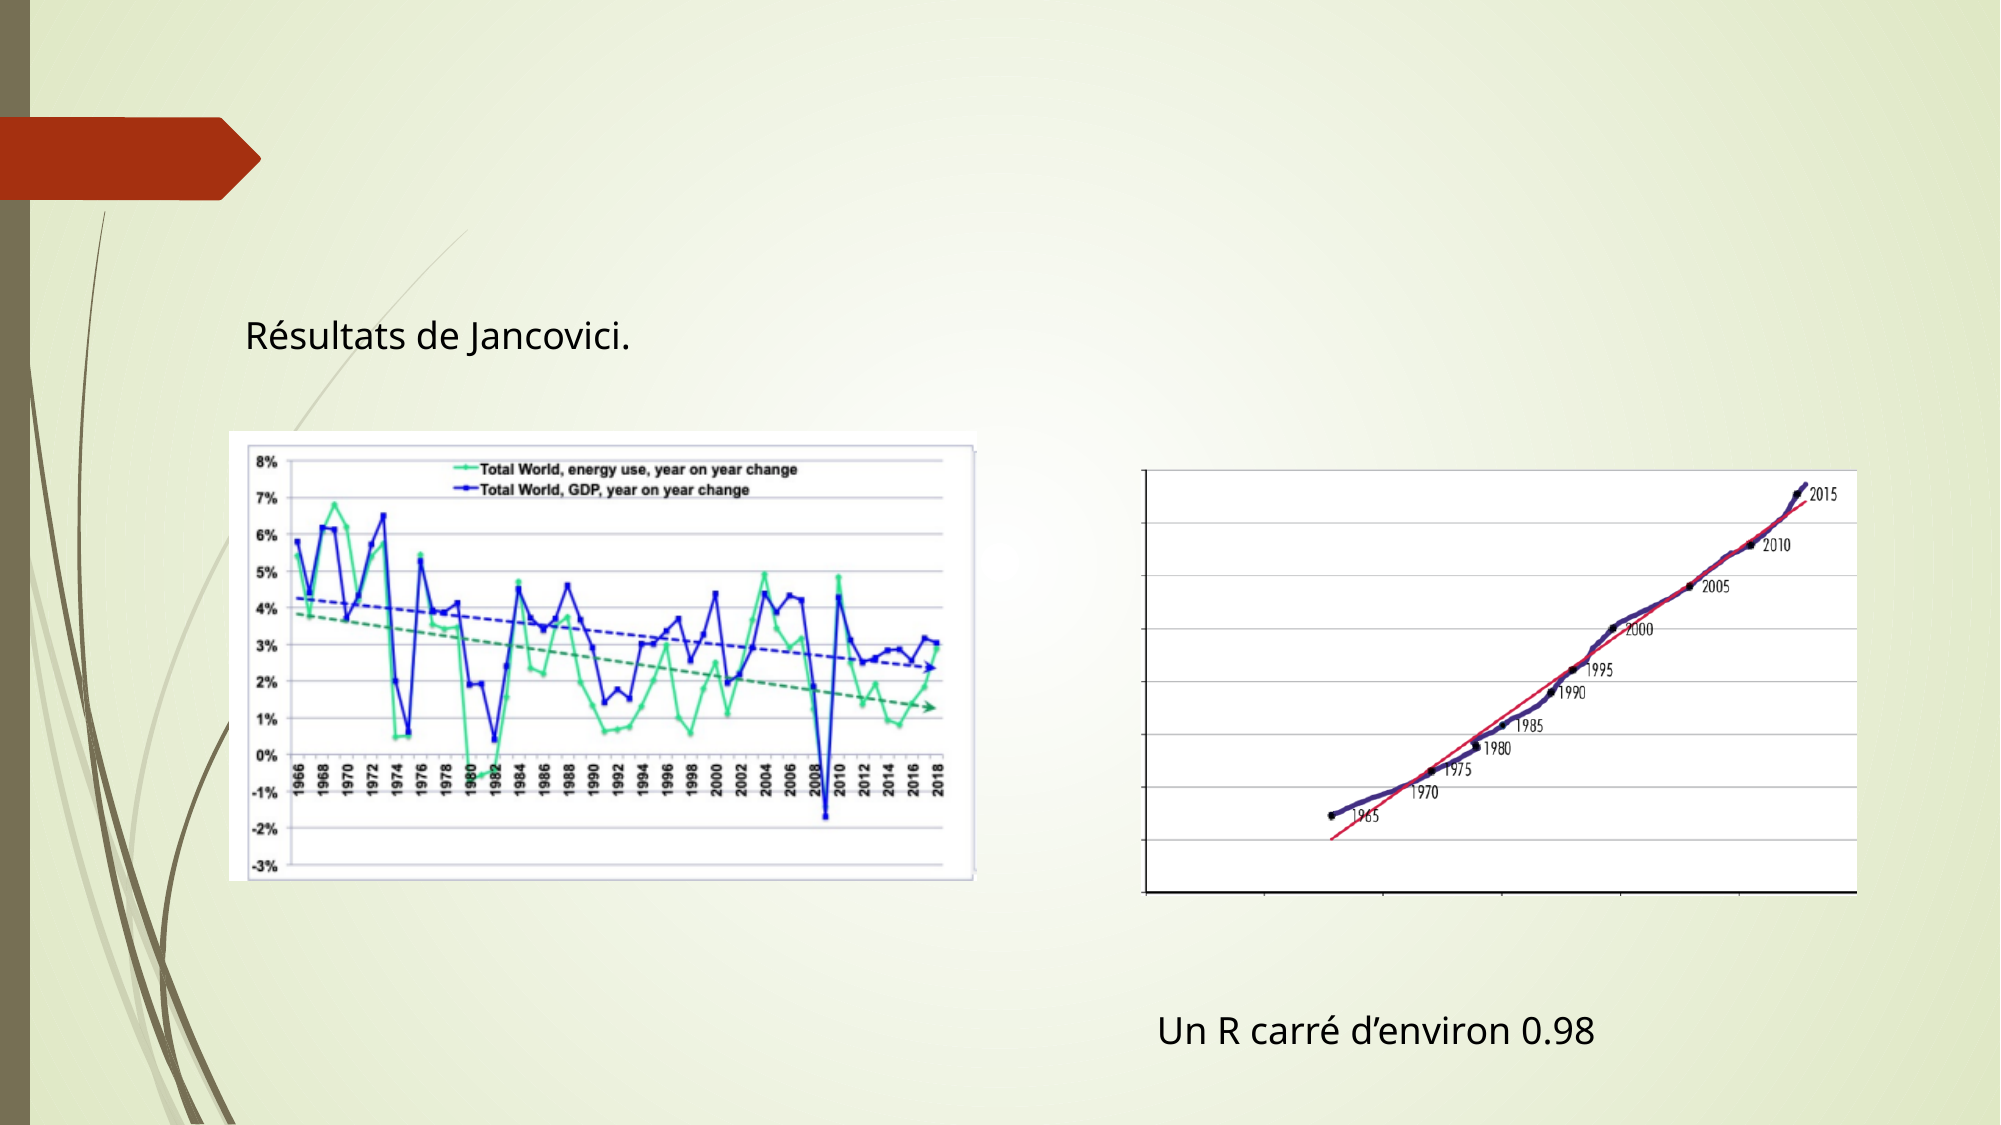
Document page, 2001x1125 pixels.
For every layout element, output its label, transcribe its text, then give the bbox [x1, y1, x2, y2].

text_box Un R carré d’environ 0.98 [1141, 999, 1680, 1061]
text_box Résultats de Jancovici. [229, 304, 1314, 366]
picture [229, 431, 977, 881]
picture [1141, 469, 1857, 896]
